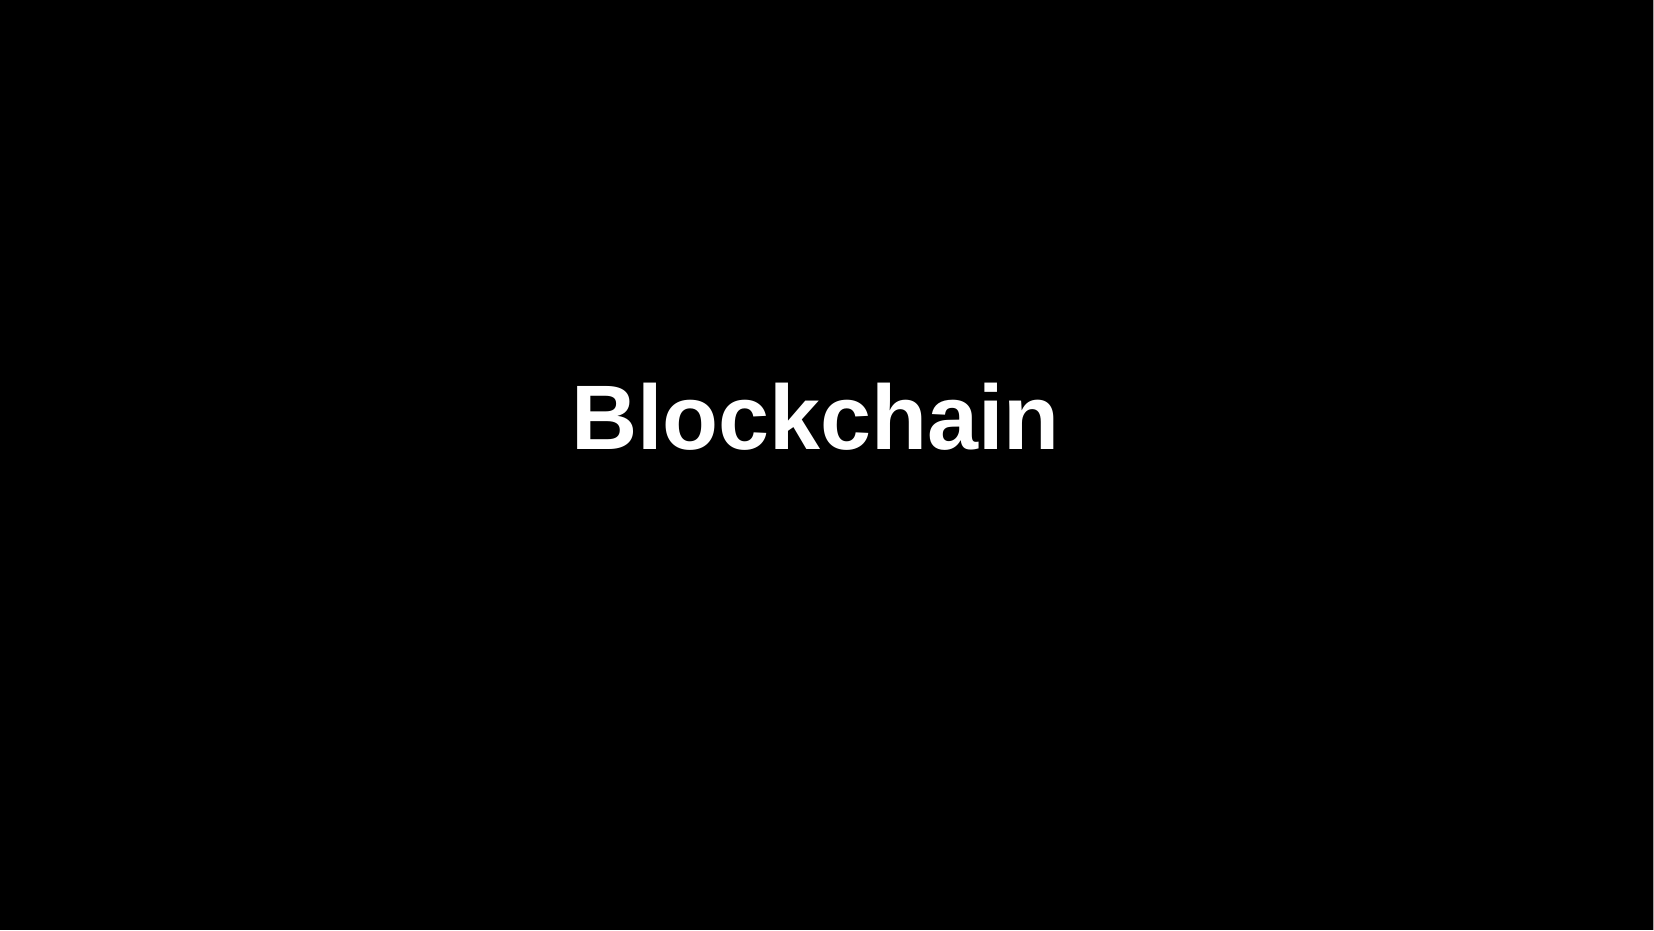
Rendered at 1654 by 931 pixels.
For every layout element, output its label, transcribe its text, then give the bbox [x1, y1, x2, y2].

title Blockchain [71, 339, 1561, 496]
